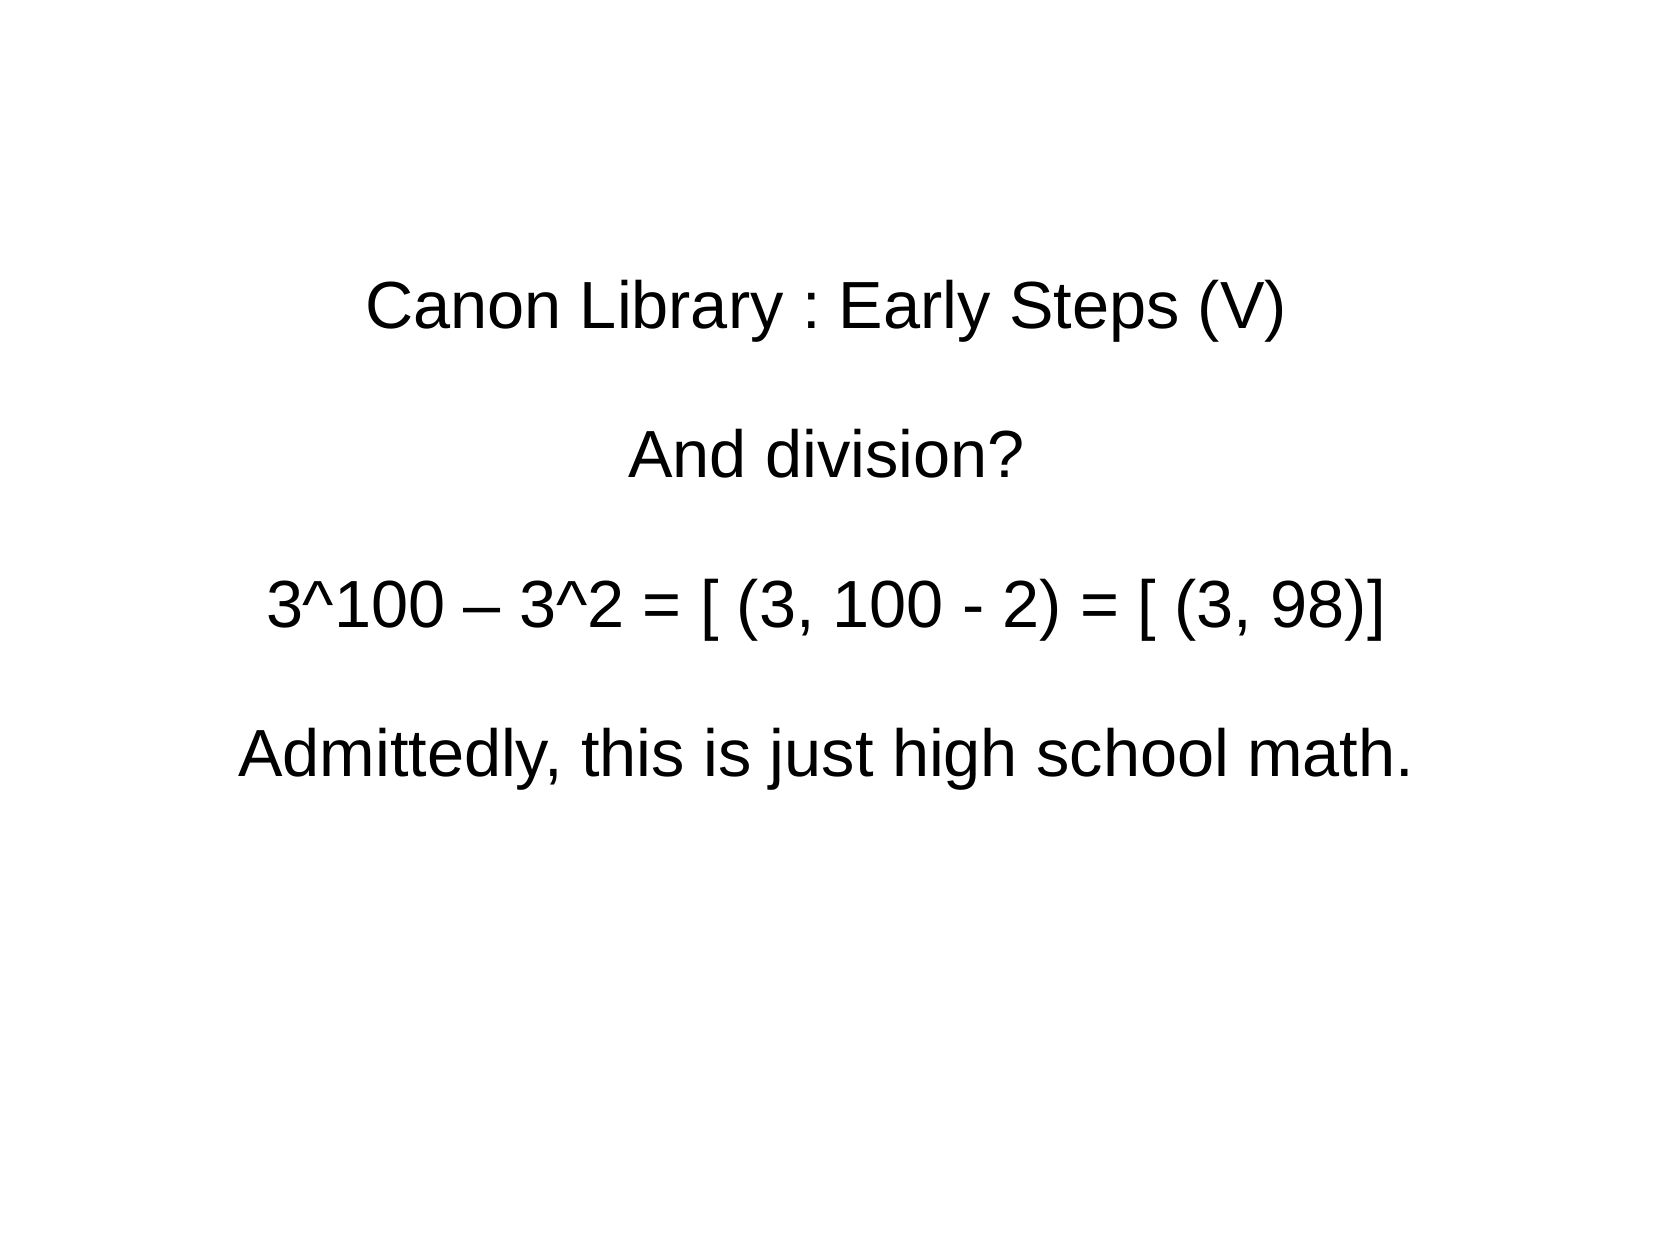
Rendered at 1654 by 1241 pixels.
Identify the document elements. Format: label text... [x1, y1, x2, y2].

subtitle Canon Library : Early Steps (V) And division? 3^100 – 3^2 = [ (3, 100 - 2) = [ (3, 98)] Admittedly, this is just high school math. [82, 49, 1571, 1010]
